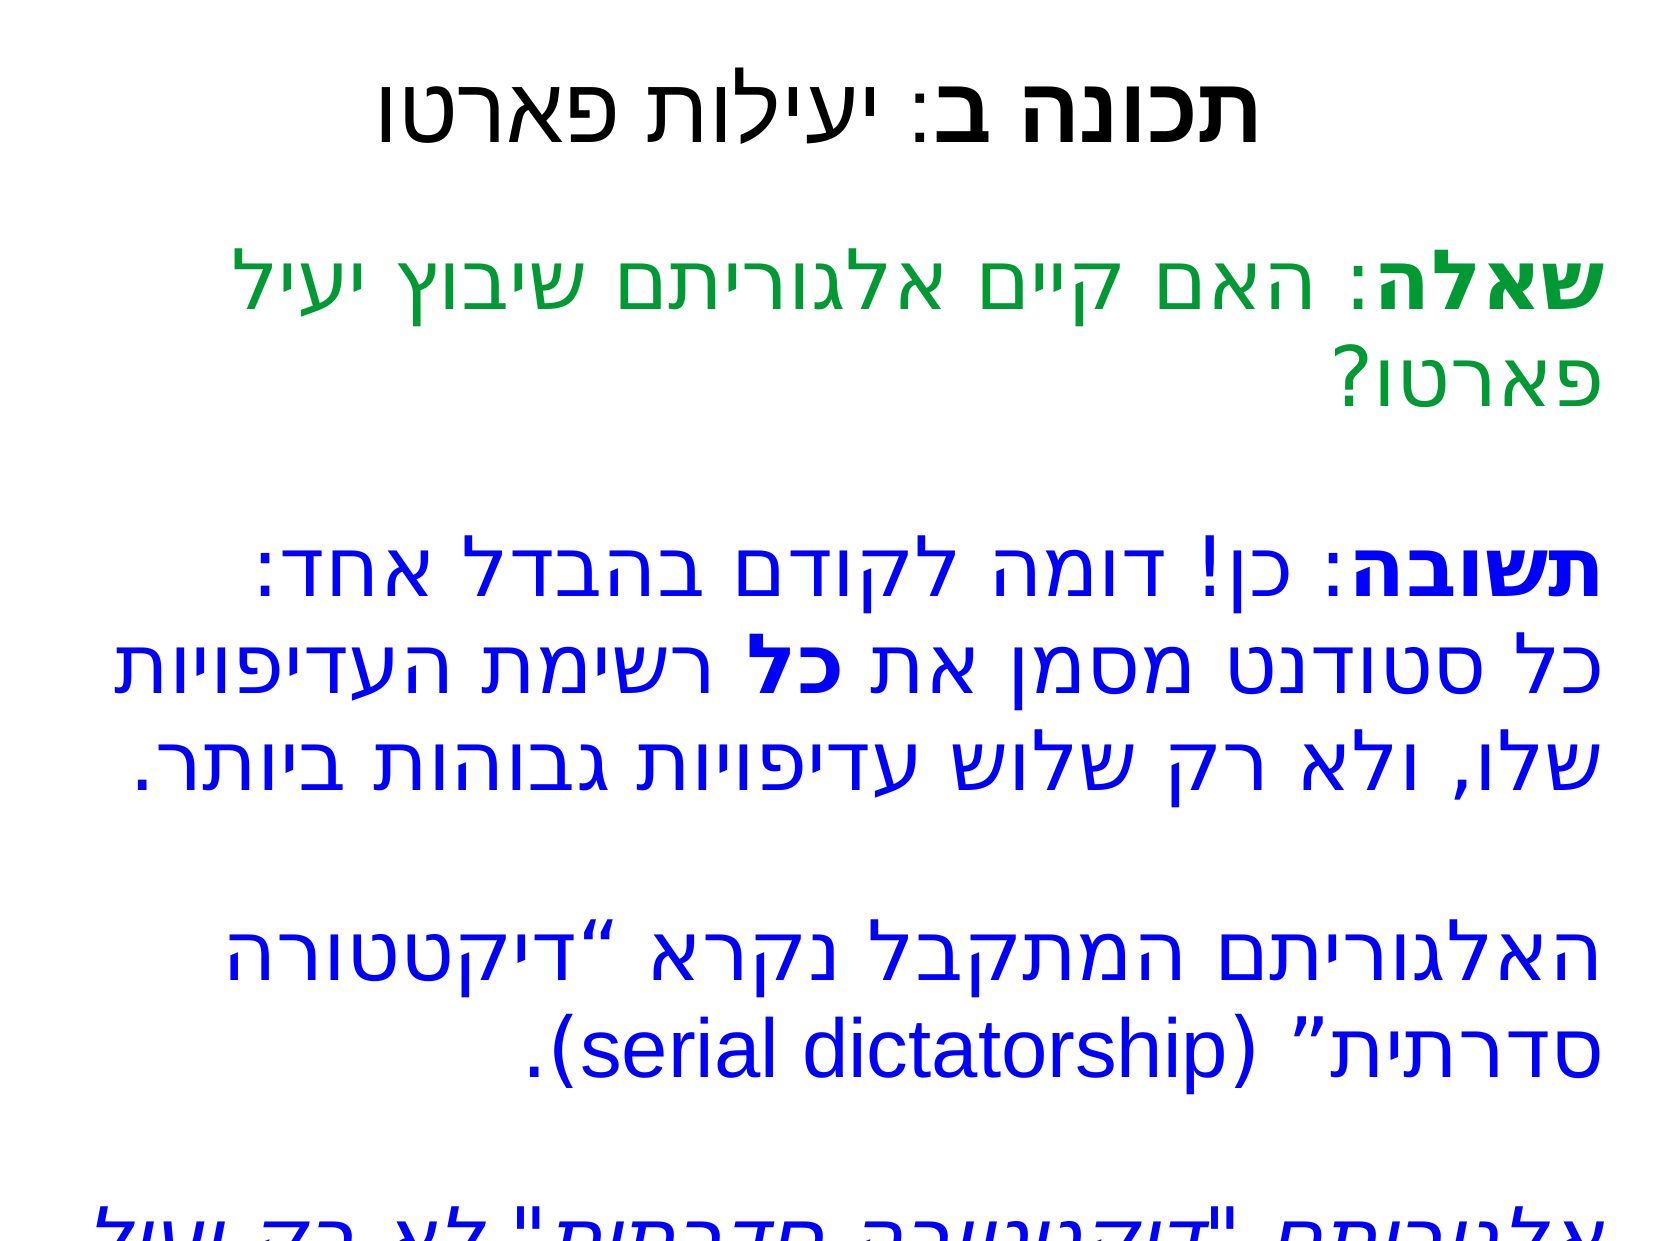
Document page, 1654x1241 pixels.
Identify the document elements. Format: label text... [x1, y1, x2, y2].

text_box שאלה: האם קיים אלגוריתם שיבוץ יעיל פארטו? תשובה: כן! דומה לקודם בהבדל אחד: כל סטודנט מסמן את כל רשימת העדיפויות שלו, ולא רק שלוש עדיפויות גבוהות ביותר. האלגוריתם המתקבל נקרא “דיקטטורה סדרתית” (serial dictatorship). אלגוריתם "דיקטטורה סדרתית" לא רק יעיל פארטו אלא גם אמיתי. [30, 225, 1621, 1241]
title תכונה ב: יעילות פארטו [75, 58, 1564, 163]
